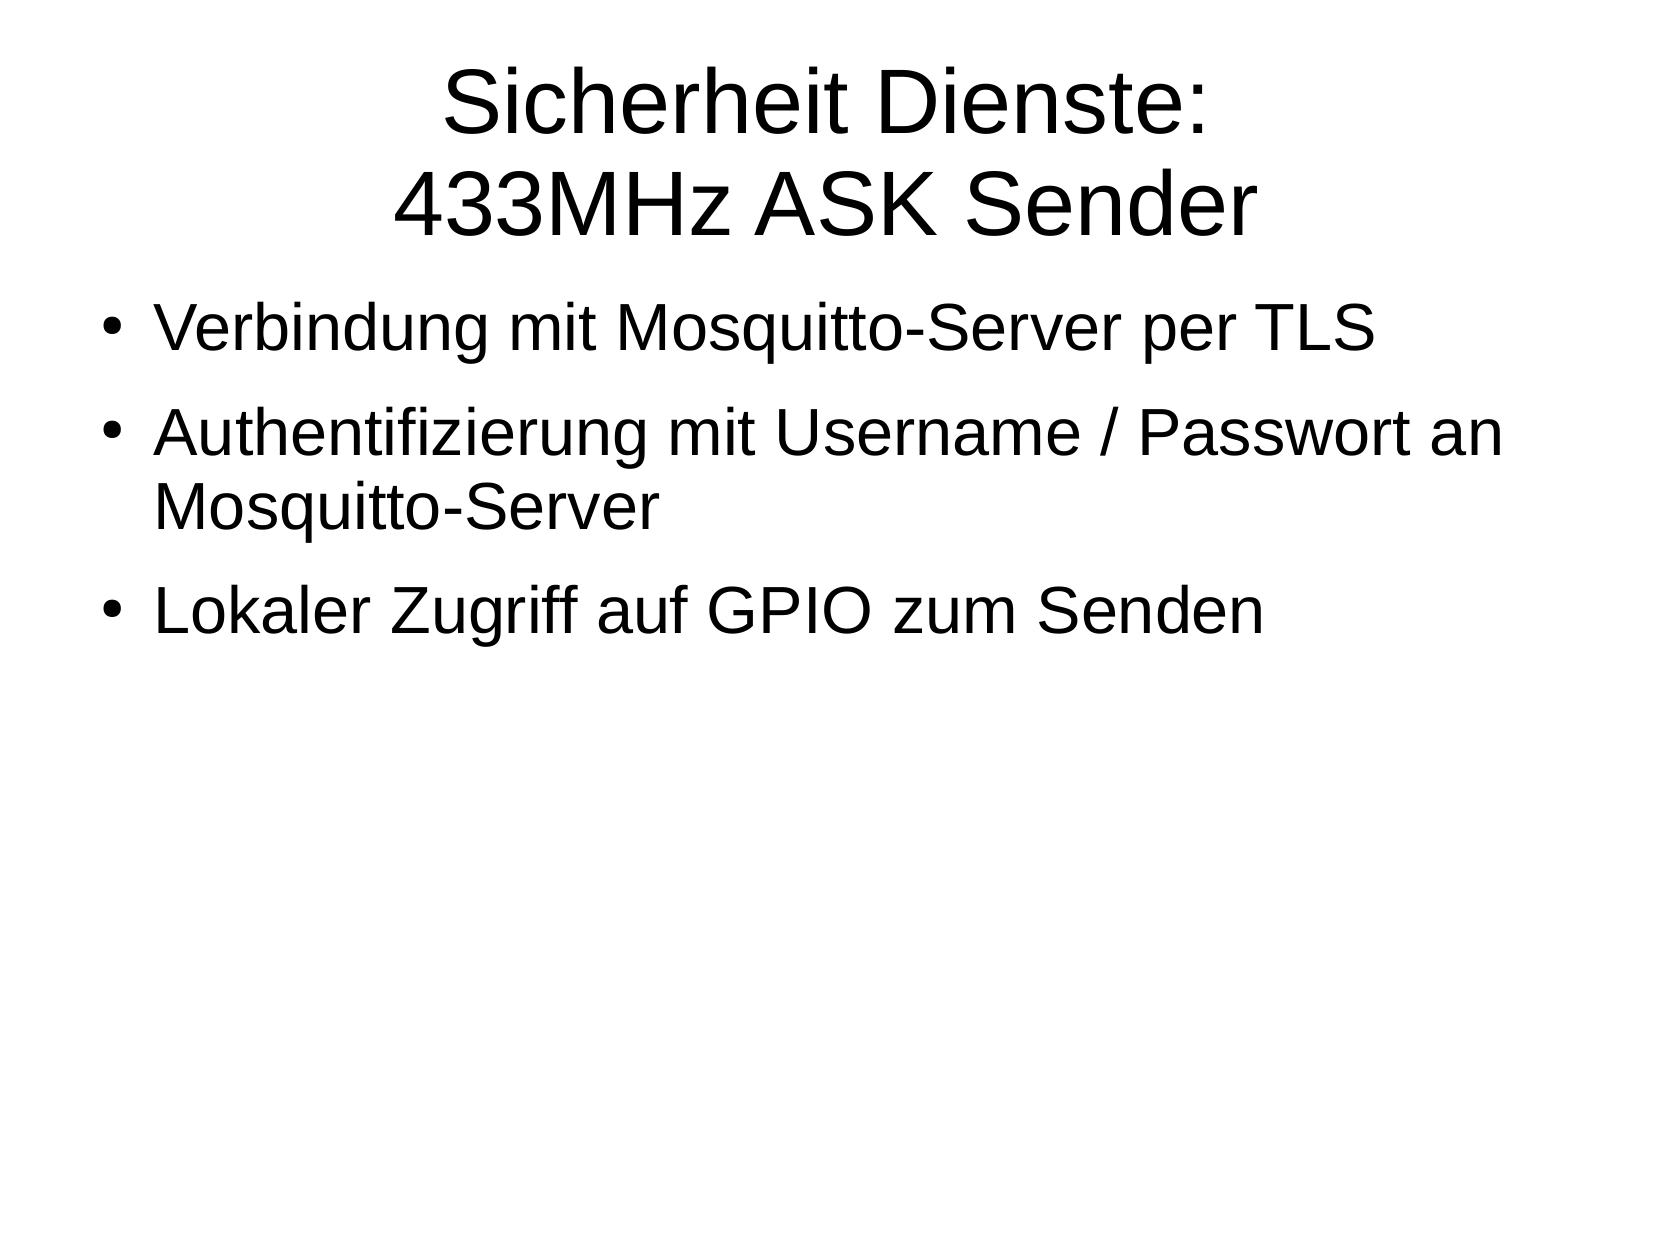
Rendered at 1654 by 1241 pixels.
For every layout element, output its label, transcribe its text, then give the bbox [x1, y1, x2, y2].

list Verbindung mit Mosquitto-Server per TLS Authentifizierung mit Username / Passwort an Mosquitto-Server Lokaler Zugriff auf GPIO zum Senden [82, 290, 1571, 1010]
title Sicherheit Dienste: 433MHz ASK Sender [82, 49, 1571, 257]
